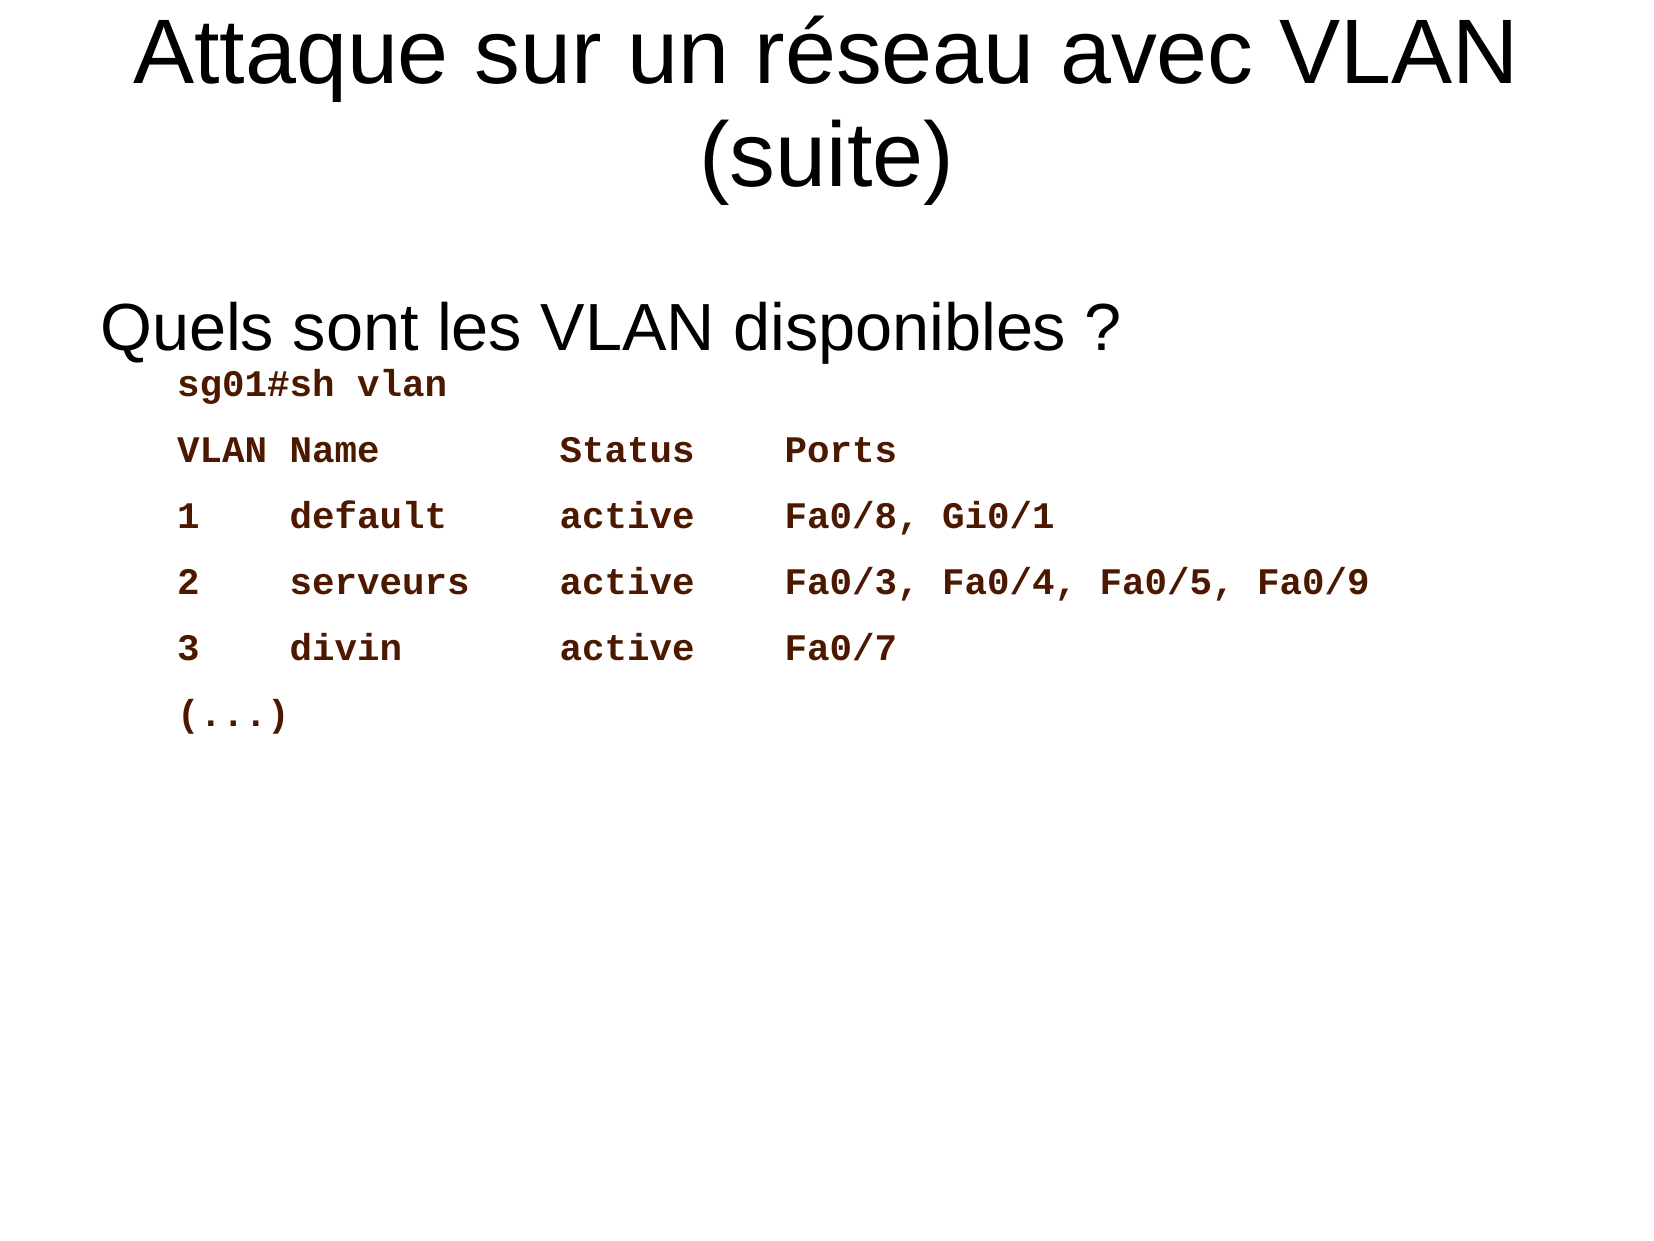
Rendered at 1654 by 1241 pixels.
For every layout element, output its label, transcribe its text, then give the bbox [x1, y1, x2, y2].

title Attaque sur un réseau avec VLAN (suite) [59, 1, 1595, 207]
list Quels sont les VLAN disponibles ? sg01#sh vlan VLAN Name Status Ports 1 default active Fa0/8, Gi0/1 2 serveurs active Fa0/3, Fa0/4, Fa0/5, Fa0/9 3 divin active Fa0/7 (...) [82, 290, 1571, 1109]
